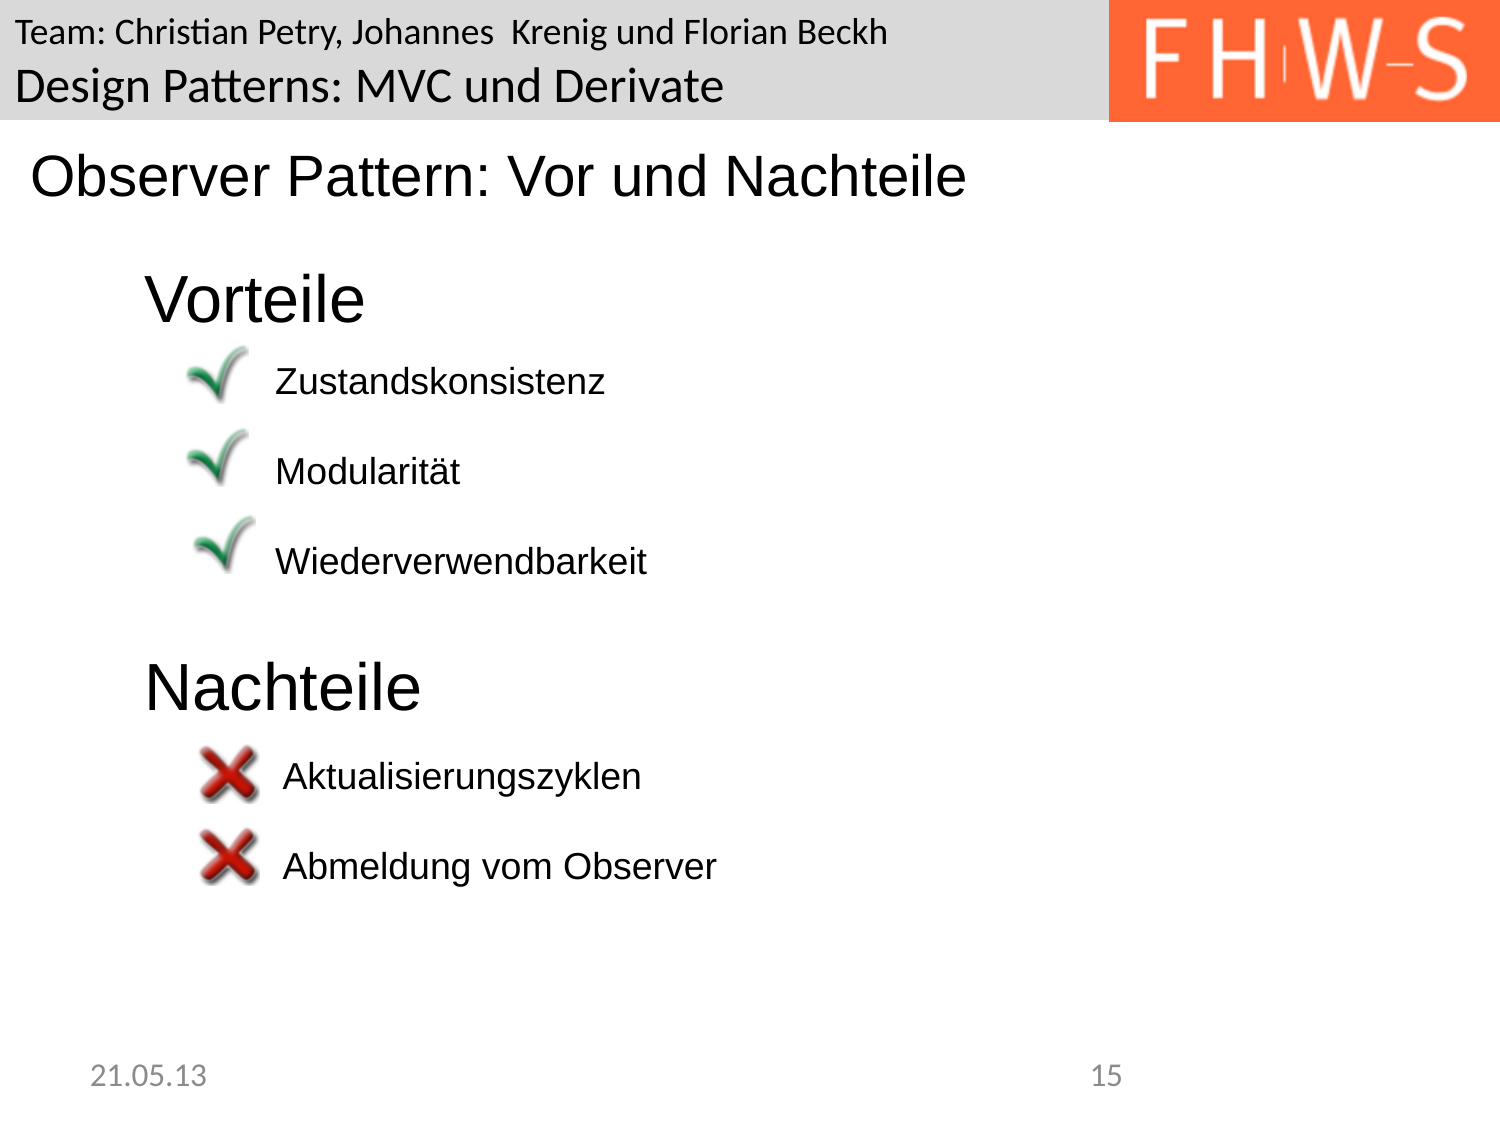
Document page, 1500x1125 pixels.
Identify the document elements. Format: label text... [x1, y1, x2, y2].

picture [182, 420, 249, 487]
picture [1109, 0, 1500, 122]
picture [196, 822, 260, 886]
text_box 21.05.13 [74, 1042, 425, 1103]
picture [189, 507, 256, 574]
text_box Zustandskonsistenz Modularität Wiederverwendbarkeit [260, 349, 662, 575]
picture [196, 739, 260, 804]
text_box Aktualisierungszyklen Abmeldung vom Observer [267, 744, 733, 886]
text_box Vorteile [129, 248, 382, 338]
text_box Observer Pattern: Vor und Nachteile [15, 141, 1052, 206]
text_box Nachteile [129, 636, 437, 726]
picture [182, 338, 249, 404]
text_box <Nummer> [1074, 1042, 1425, 1103]
